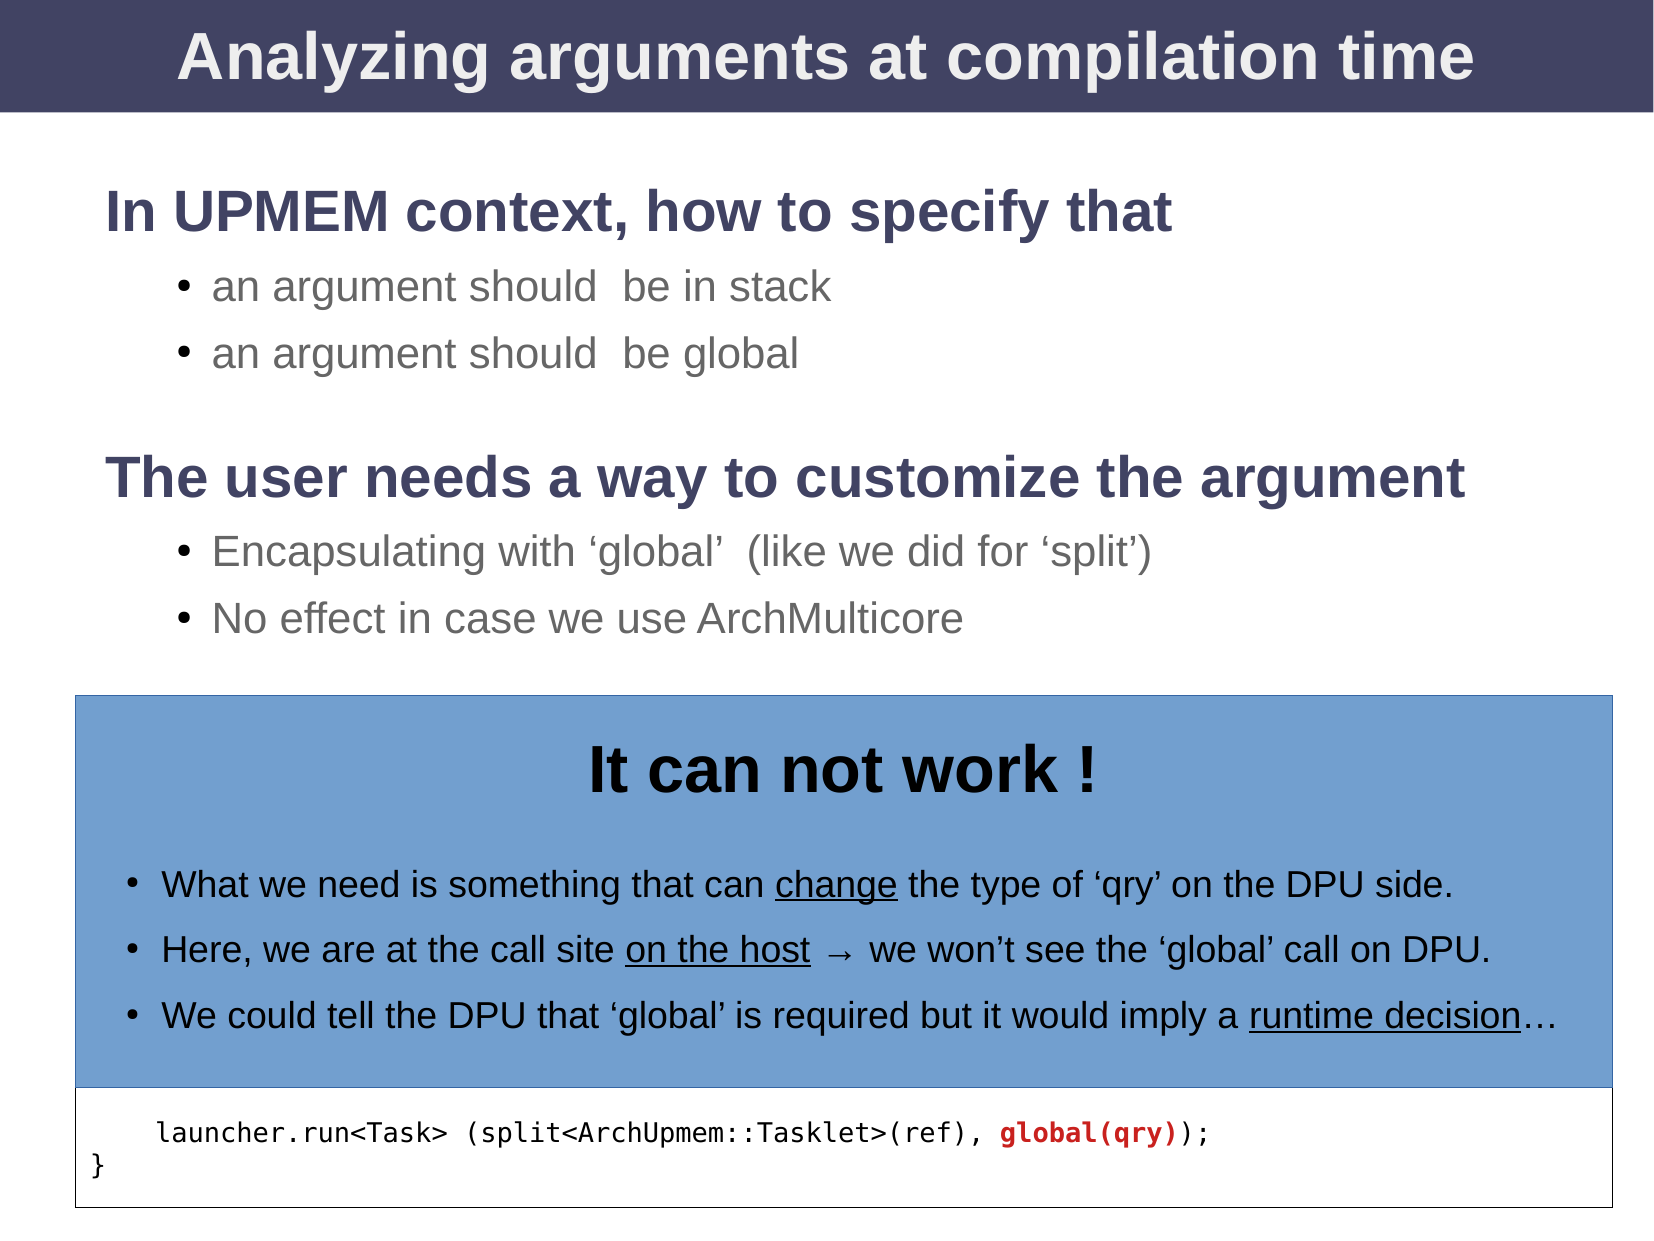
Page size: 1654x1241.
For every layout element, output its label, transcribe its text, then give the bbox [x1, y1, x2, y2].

text_box It can not work ! What we need is something that can change the type of ‘qry’ on the DPU side. Here, we are at the call site on the host → we won’t see the ‘global’ call on DPU. We could tell the DPU that ‘global’ is required but it would imply a runtime decision… [75, 695, 1613, 1088]
text_box template<class ARCH> struct Task { USING(ARCH); static auto run (int tuid, const vector<uint32_t>& ref, const vector<uint32_t>& qry) {} }; int main() { vector<uint32_t> ref, qry; // we suppose that ref and qry will be filled Launcher<ArchUpmem> launcher { 4_dpu }; launcher.run<Task> (split<ArchUpmem::Tasklet>(ref), global(qry)); } [75, 1088, 1613, 1208]
text_box In UPMEM context, how to specify that an argument should be in stack an argument should be global The user needs a way to customize the argument Encapsulating with ‘global’ (like we did for ‘split’) No effect in case we use ArchMulticore [90, 171, 1576, 693]
text_box Analyzing arguments at compilation time [0, 0, 1654, 113]
